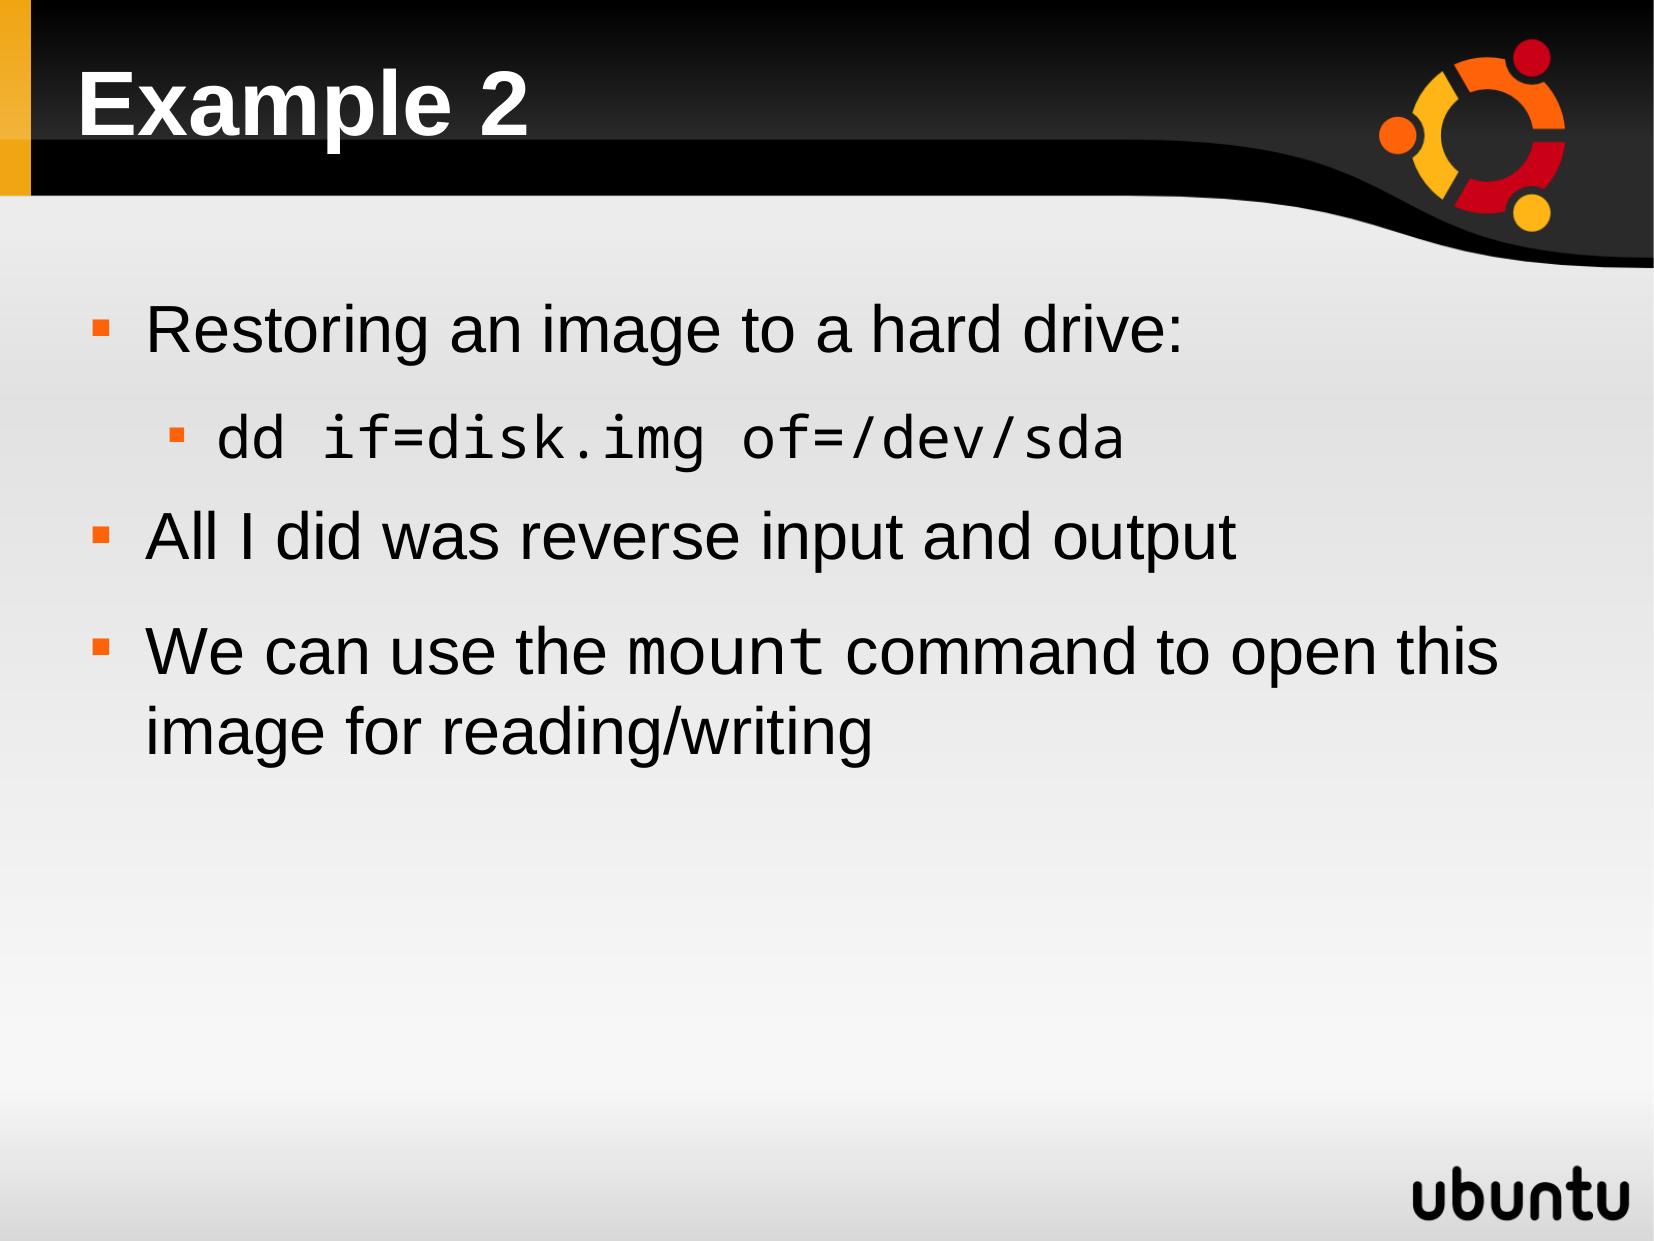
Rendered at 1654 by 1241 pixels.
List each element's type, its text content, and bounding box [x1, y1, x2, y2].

list Restoring an image to a hard drive: dd if=disk.img of=/dev/sda All I did was reverse input and output We can use the mount command to open this image for reading/writing [75, 292, 1564, 745]
title Example 2 [76, 0, 1565, 208]
picture [0, 0, 1654, 1241]
